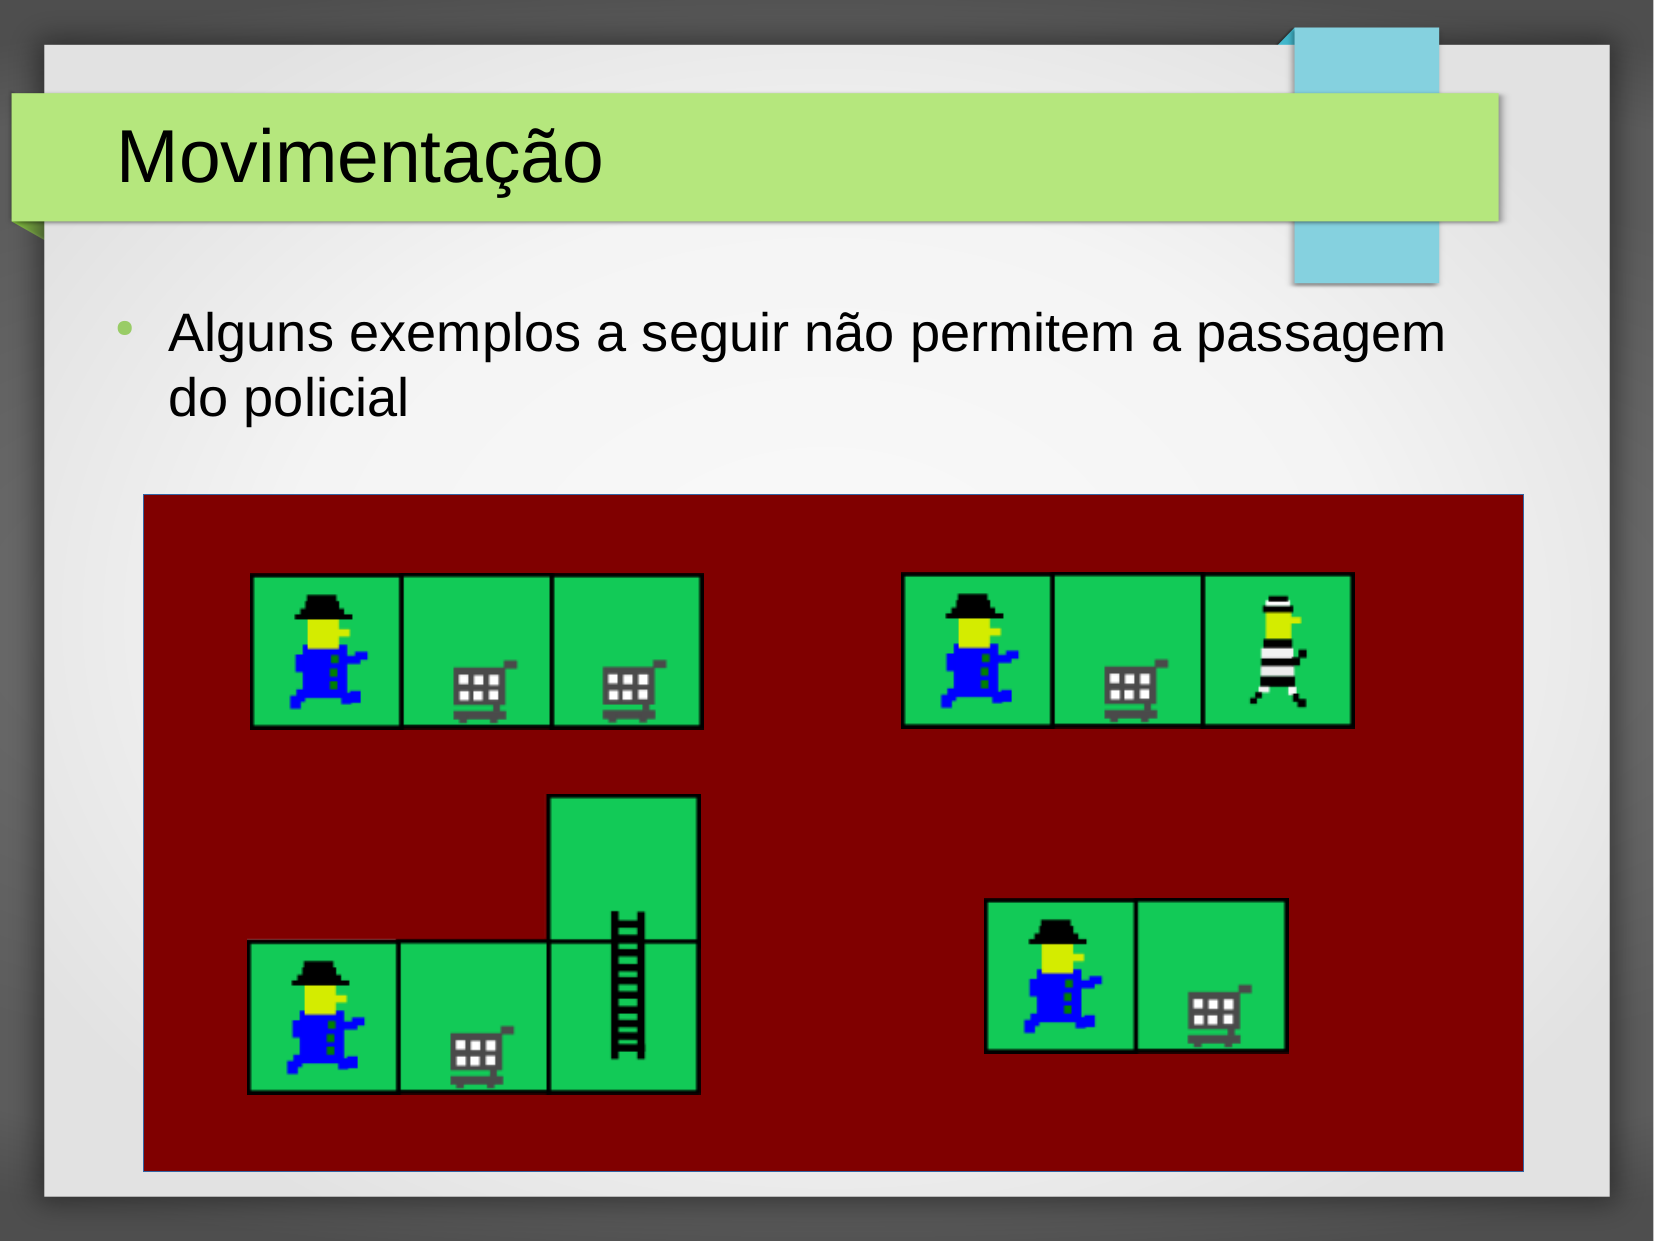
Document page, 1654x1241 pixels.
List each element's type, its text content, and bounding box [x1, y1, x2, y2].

text_box [143, 494, 1524, 1172]
picture [0, 0, 1654, 1241]
title Movimentação [82, 49, 1433, 257]
list Alguns exemplos a seguir não permitem a passagem do policial [82, 289, 1511, 1108]
